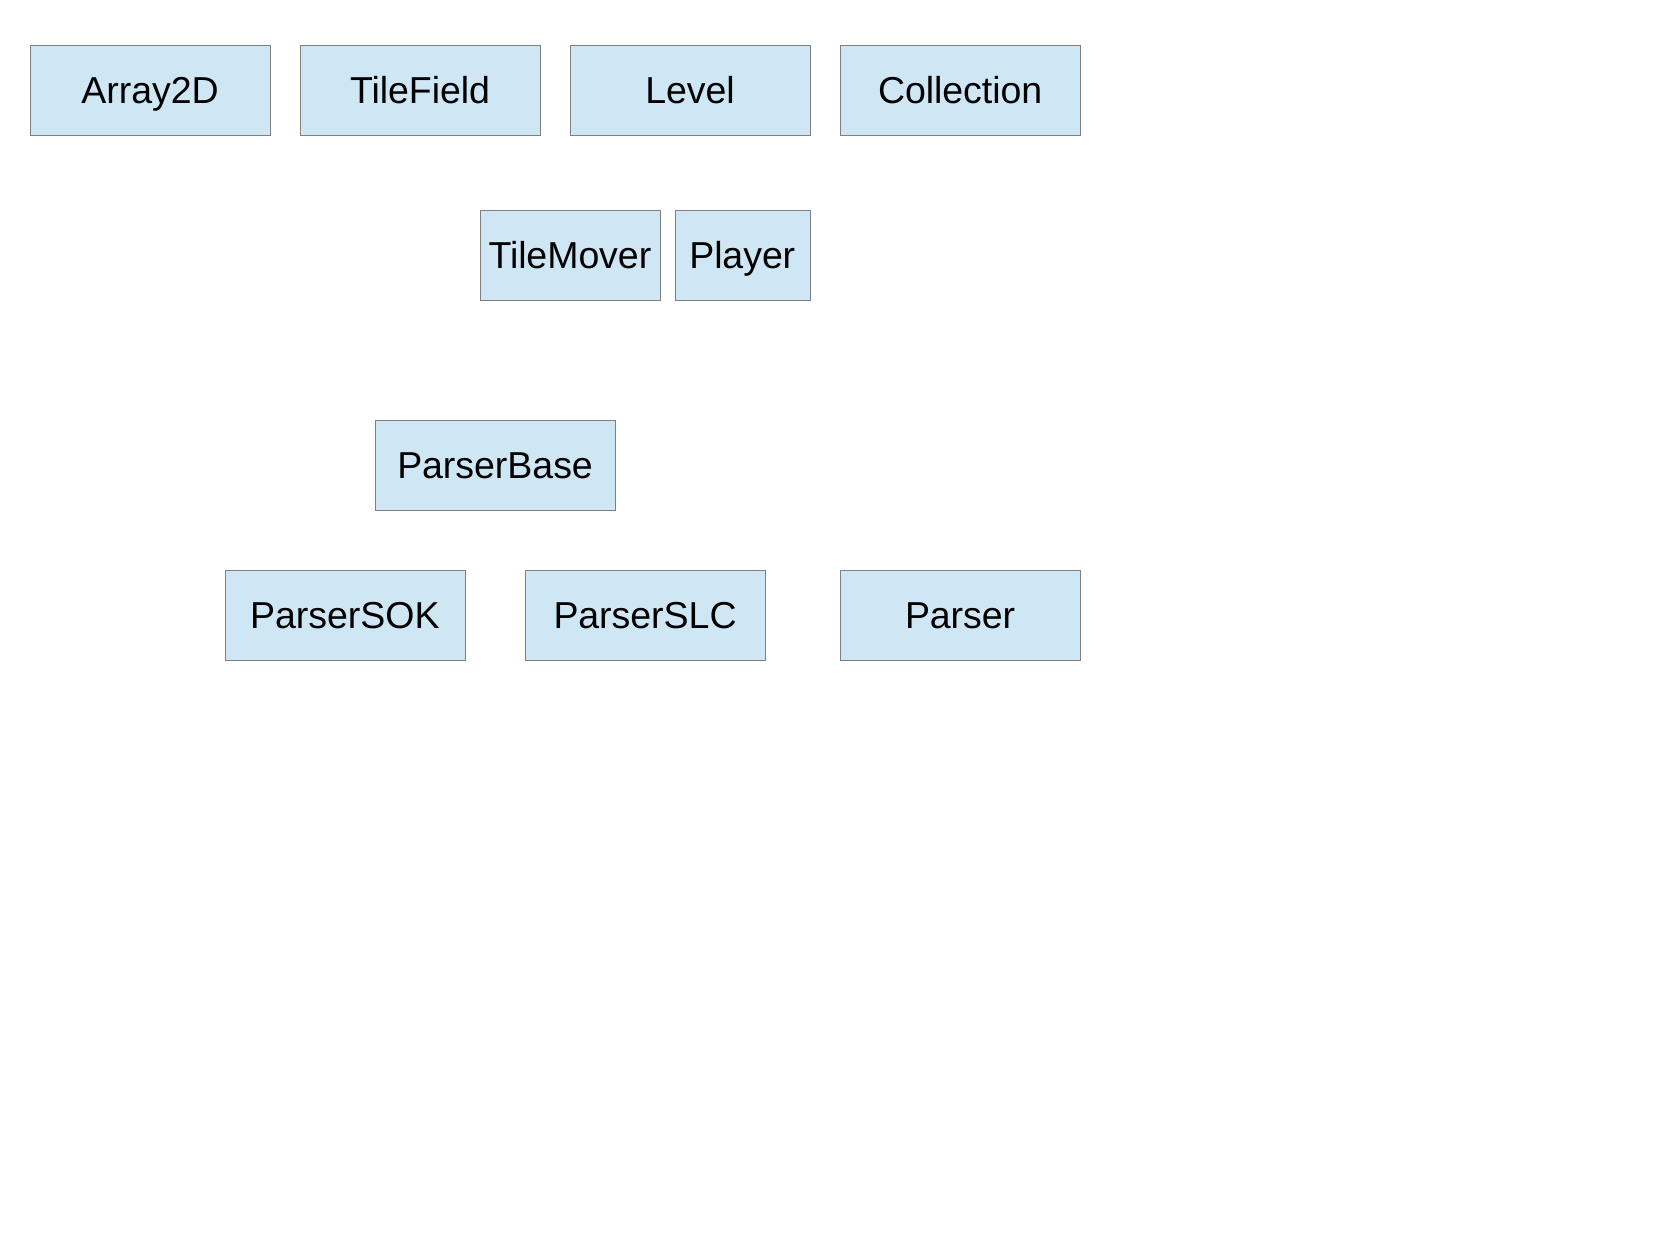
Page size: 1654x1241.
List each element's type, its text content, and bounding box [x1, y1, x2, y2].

text_box ParserSOK [225, 570, 466, 661]
text_box Collection [840, 45, 1081, 136]
text_box TileField [300, 45, 541, 136]
text_box ParserSLC [525, 570, 766, 661]
text_box Level [570, 45, 811, 136]
text_box Player [675, 210, 811, 301]
text_box TileMover [480, 210, 661, 301]
text_box Parser [840, 570, 1081, 661]
text_box Array2D [30, 45, 271, 136]
text_box ParserBase [375, 420, 616, 511]
